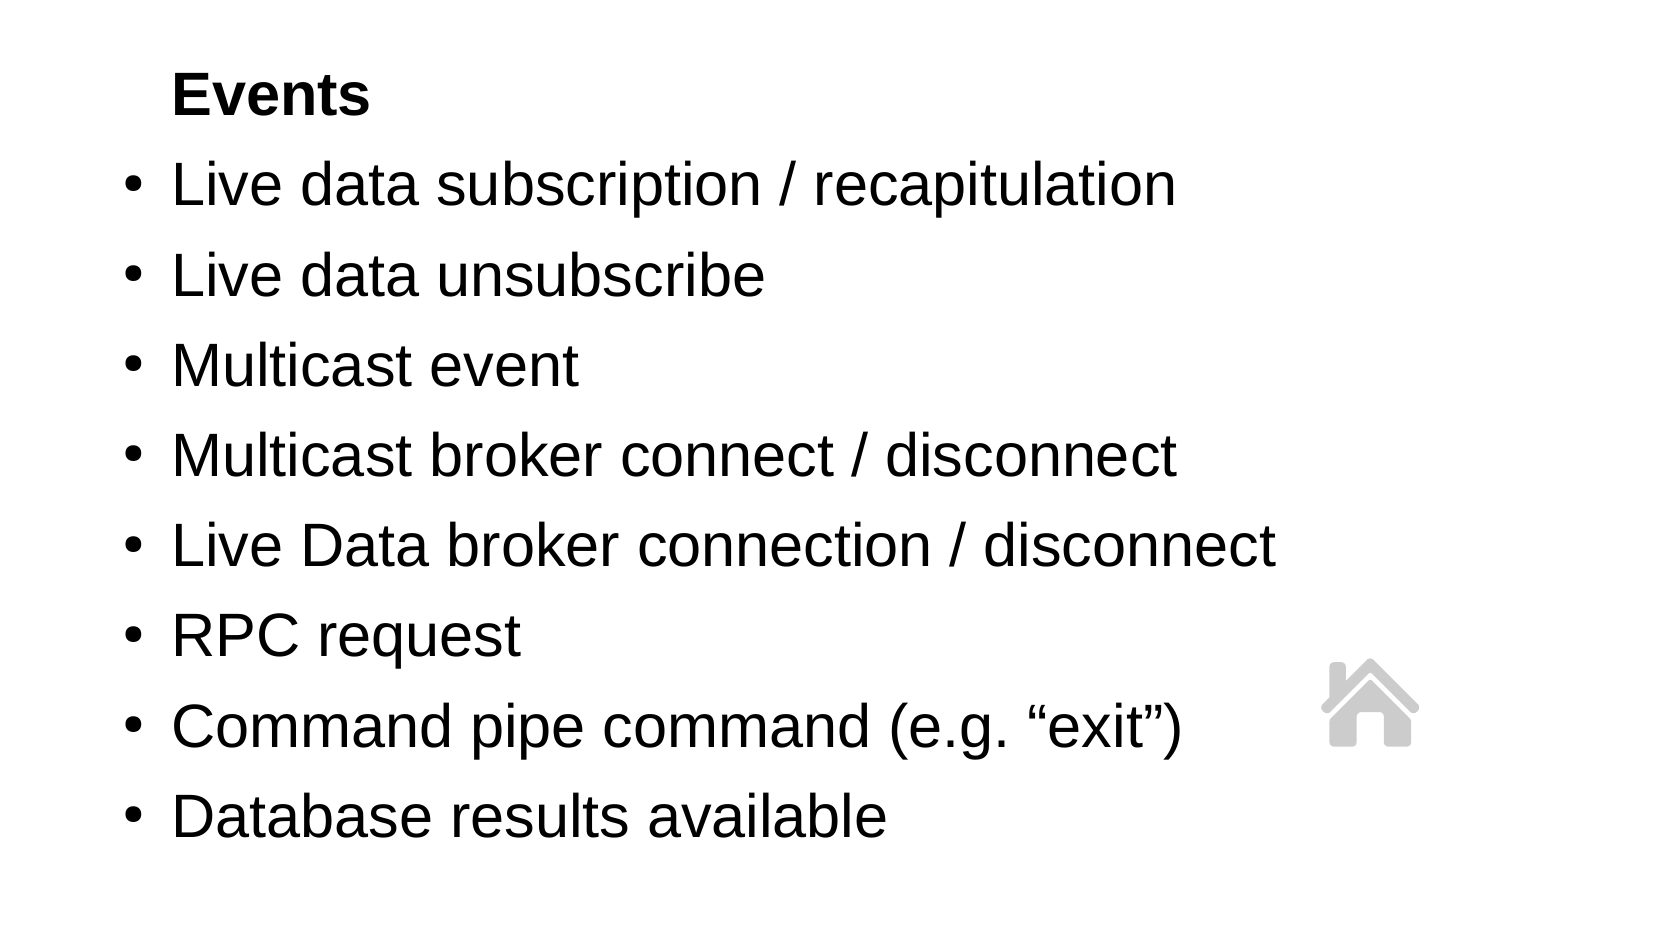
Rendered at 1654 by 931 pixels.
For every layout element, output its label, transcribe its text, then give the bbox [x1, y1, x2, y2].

list Events Live data subscription / recapitulation Live data unsubscribe Multicast event Multicast broker connect / disconnect Live Data broker connection / disconnect RPC request Command pipe command (e.g. “exit”) Database results available [106, 60, 1651, 856]
